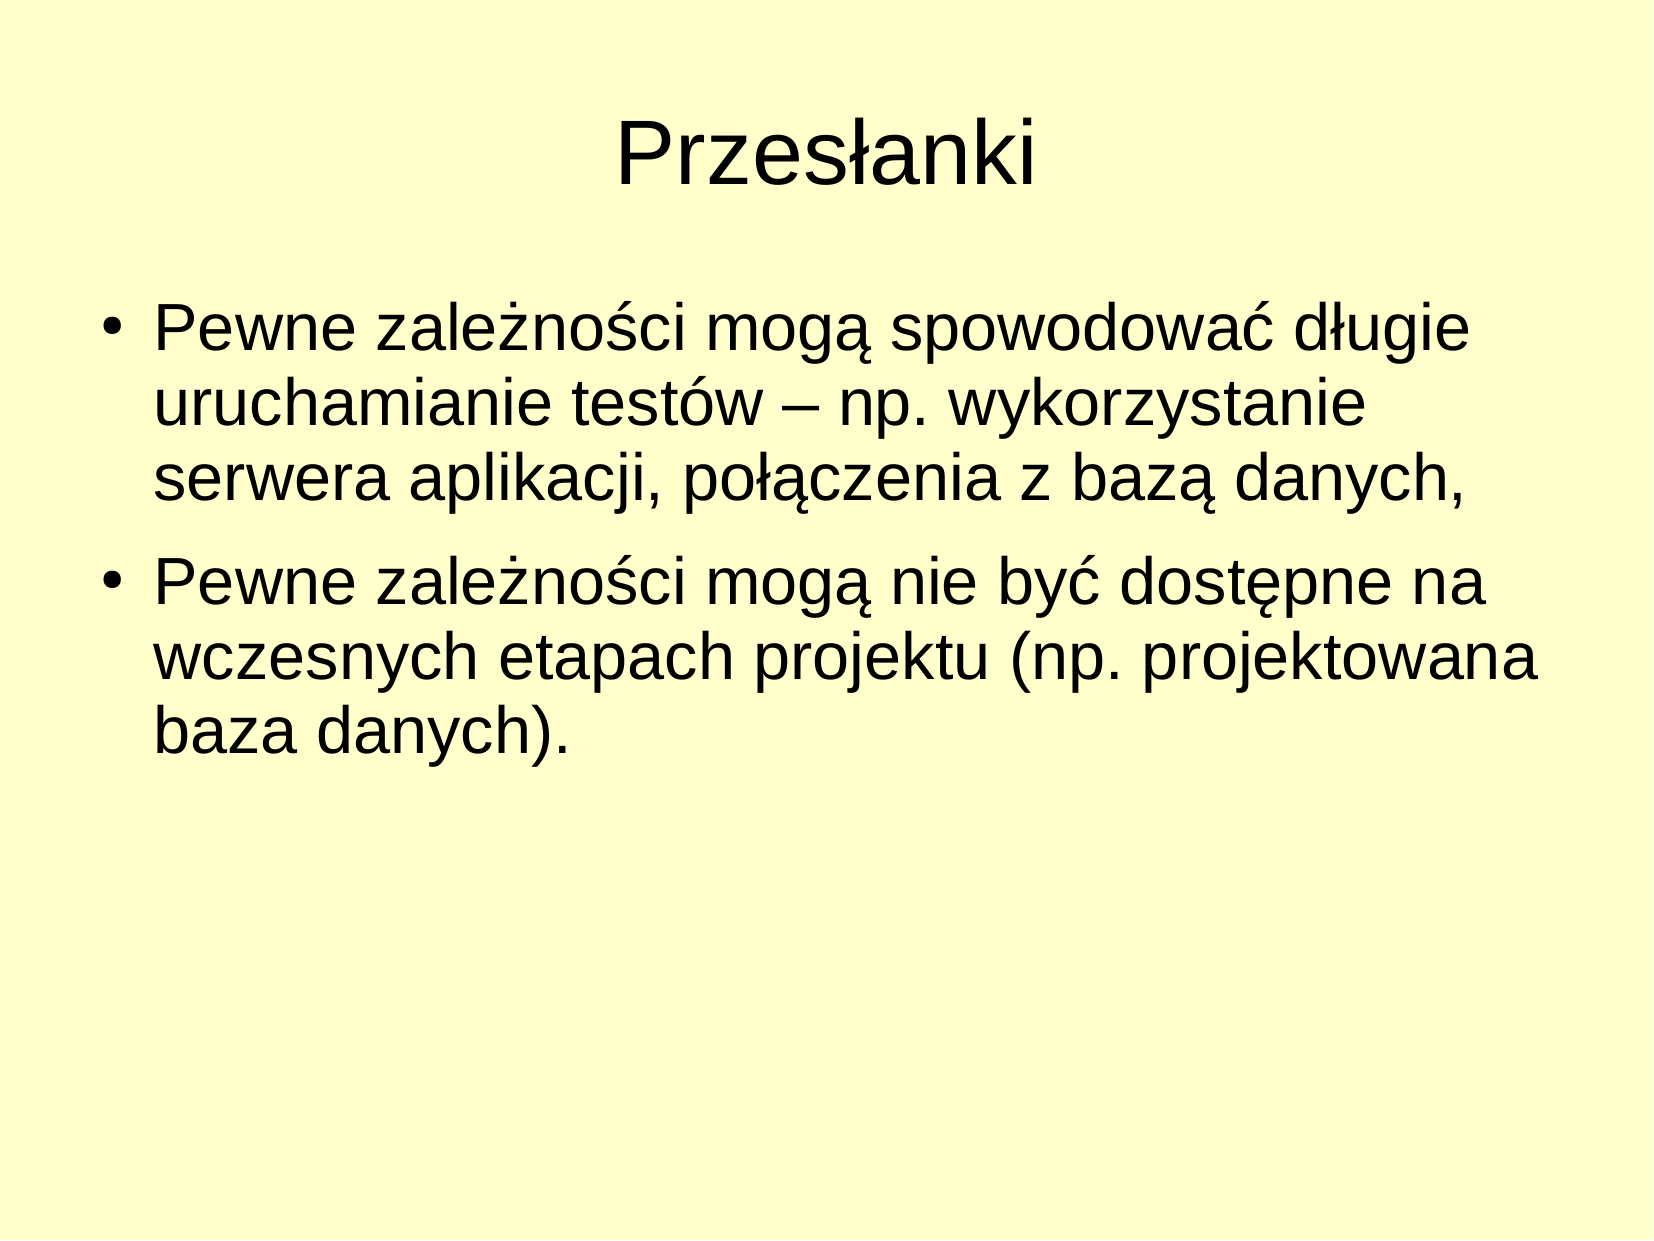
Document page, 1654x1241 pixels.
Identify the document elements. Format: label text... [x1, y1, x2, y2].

title Przesłanki [82, 49, 1571, 257]
list Pewne zależności mogą spowodować długie uruchamianie testów – np. wykorzystanie serwera aplikacji, połączenia z bazą danych, Pewne zależności mogą nie być dostępne na wczesnych etapach projektu (np. projektowana baza danych). [82, 290, 1571, 1109]
